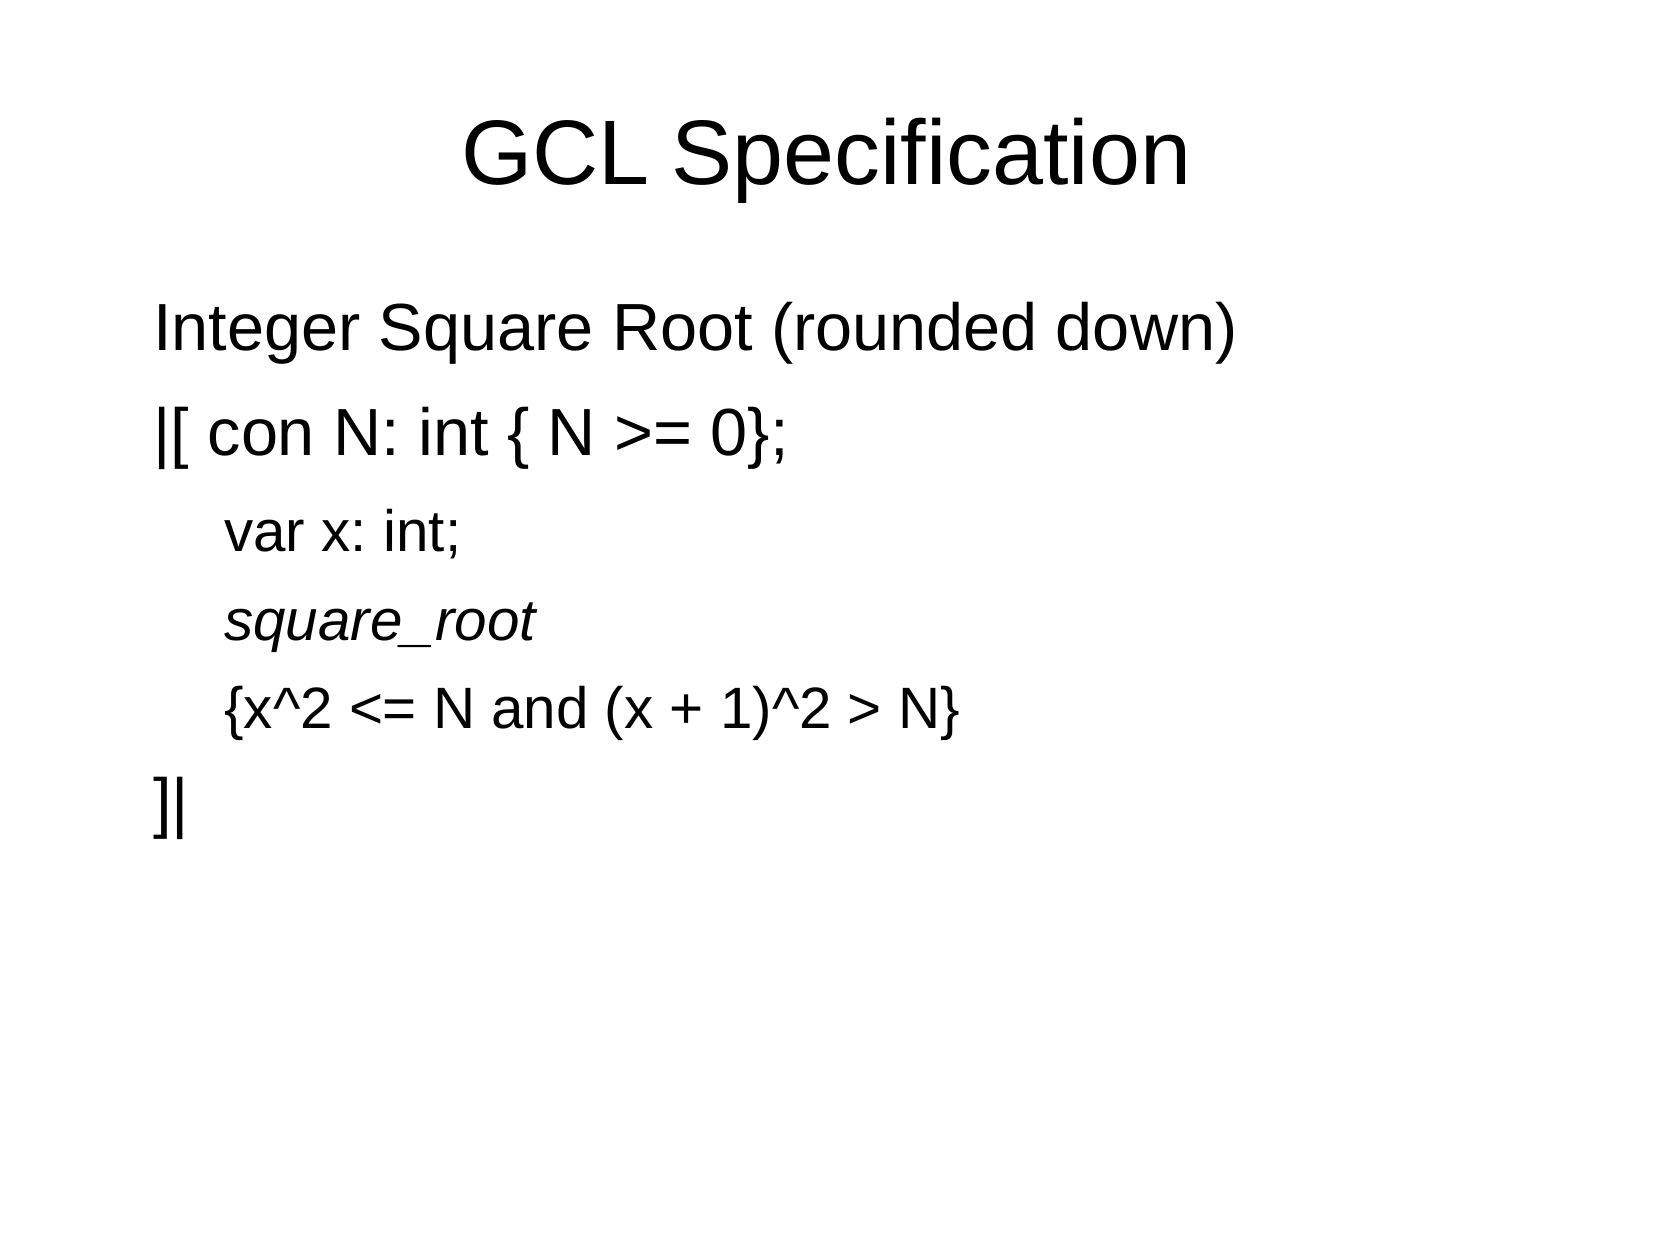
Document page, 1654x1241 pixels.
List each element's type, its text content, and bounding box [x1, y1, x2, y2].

list Integer Square Root (rounded down) |[ con N: int { N >= 0}; var x: int; square_root {x^2 <= N and (x + 1)^2 > N} ]| [82, 290, 1571, 1094]
title GCL Specification [82, 56, 1571, 250]
